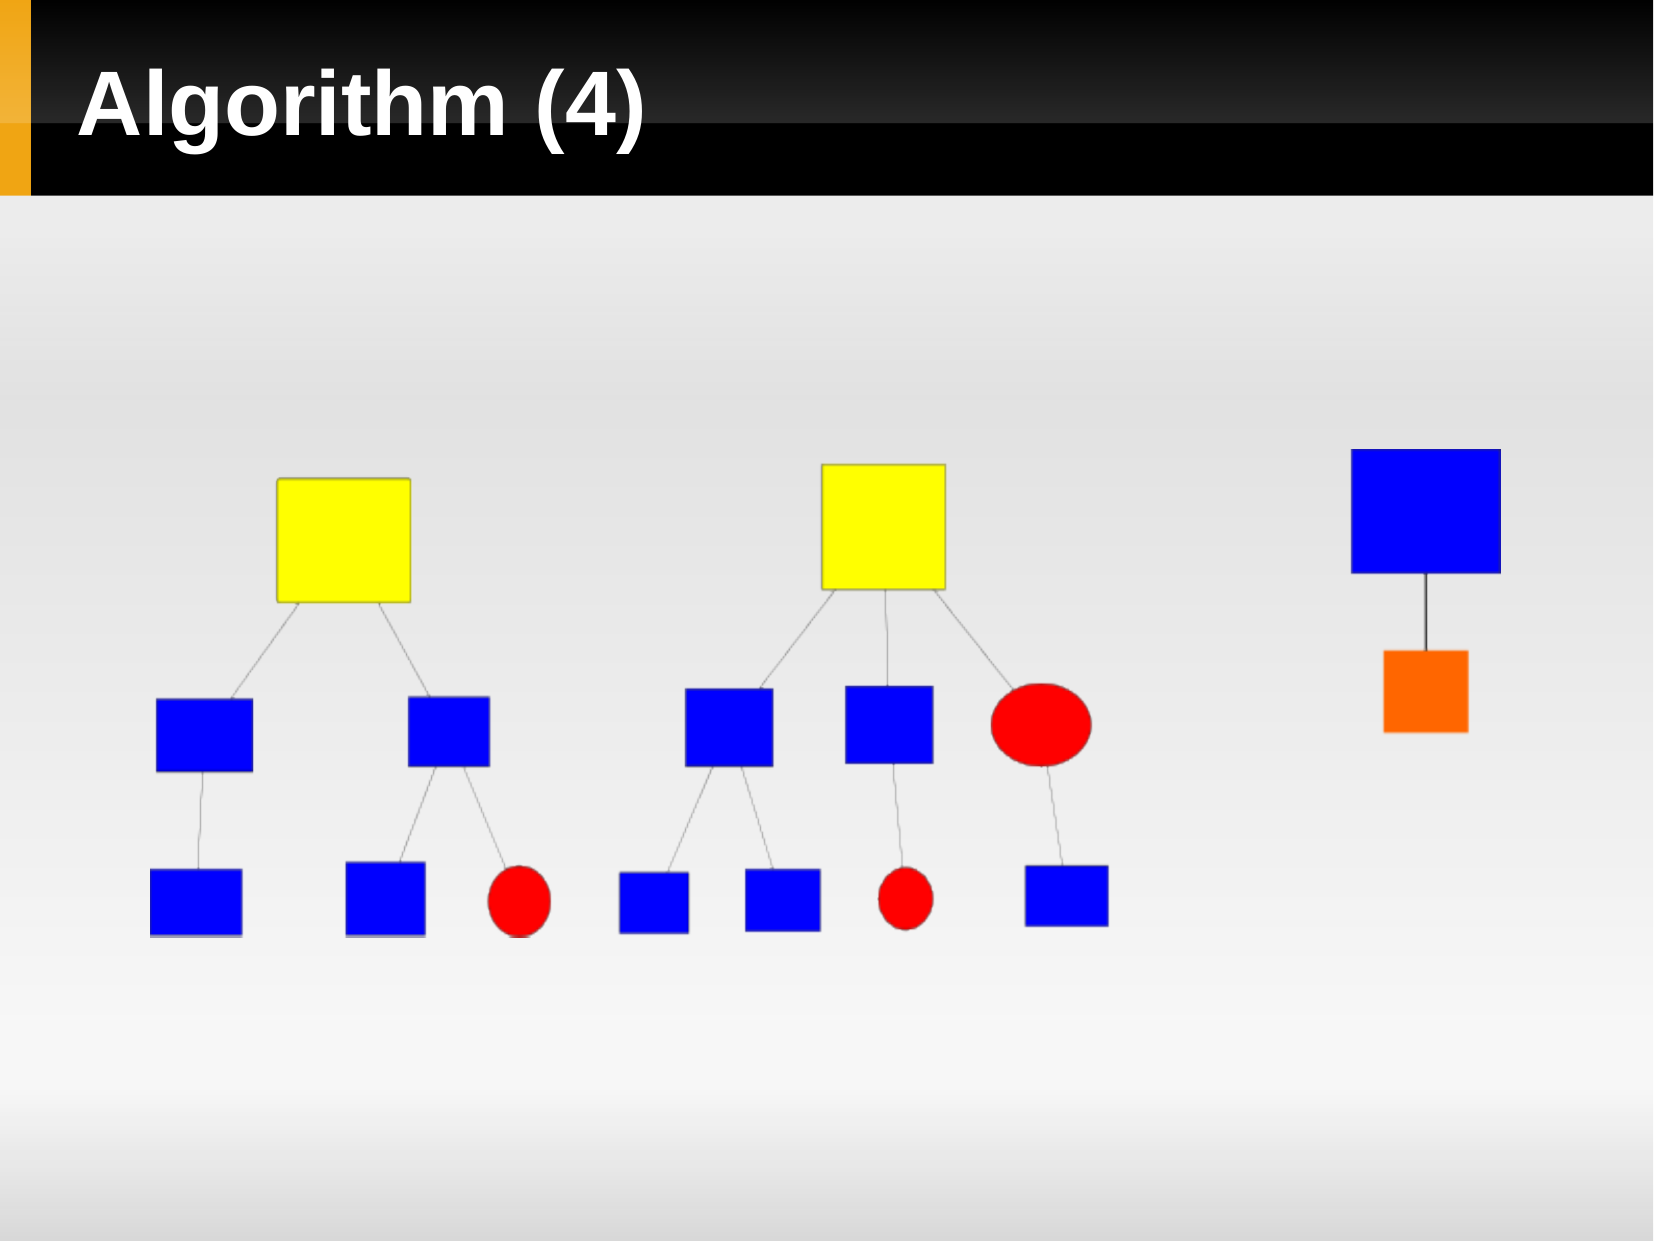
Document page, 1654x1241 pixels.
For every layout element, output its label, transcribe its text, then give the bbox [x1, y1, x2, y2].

title Algorithm (4) [76, 0, 1565, 208]
picture [0, 0, 1654, 1241]
